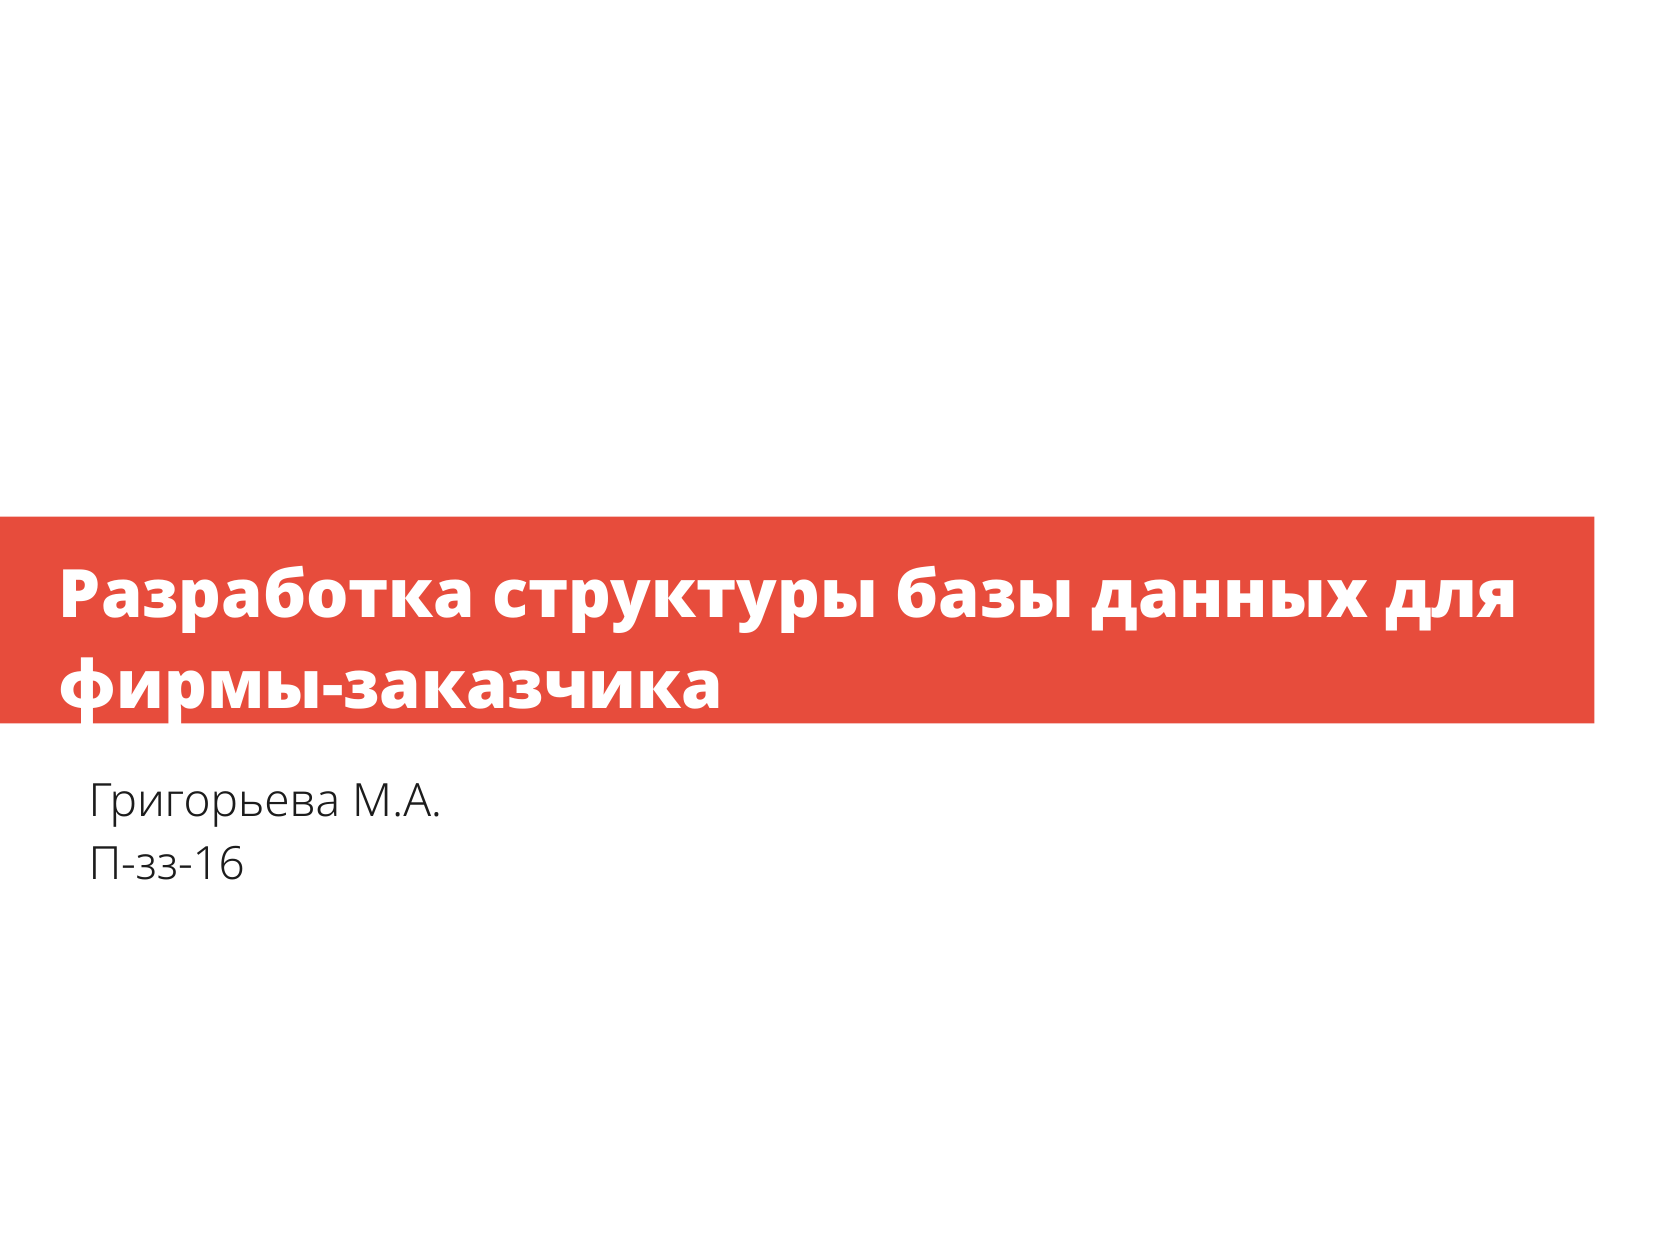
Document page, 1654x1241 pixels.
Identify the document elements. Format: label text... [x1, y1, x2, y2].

subtitle Григорьева М.А. П-зз-16 [88, 767, 1595, 1182]
title Разработка структуры базы данных для фирмы-заказчика [59, 546, 1595, 694]
